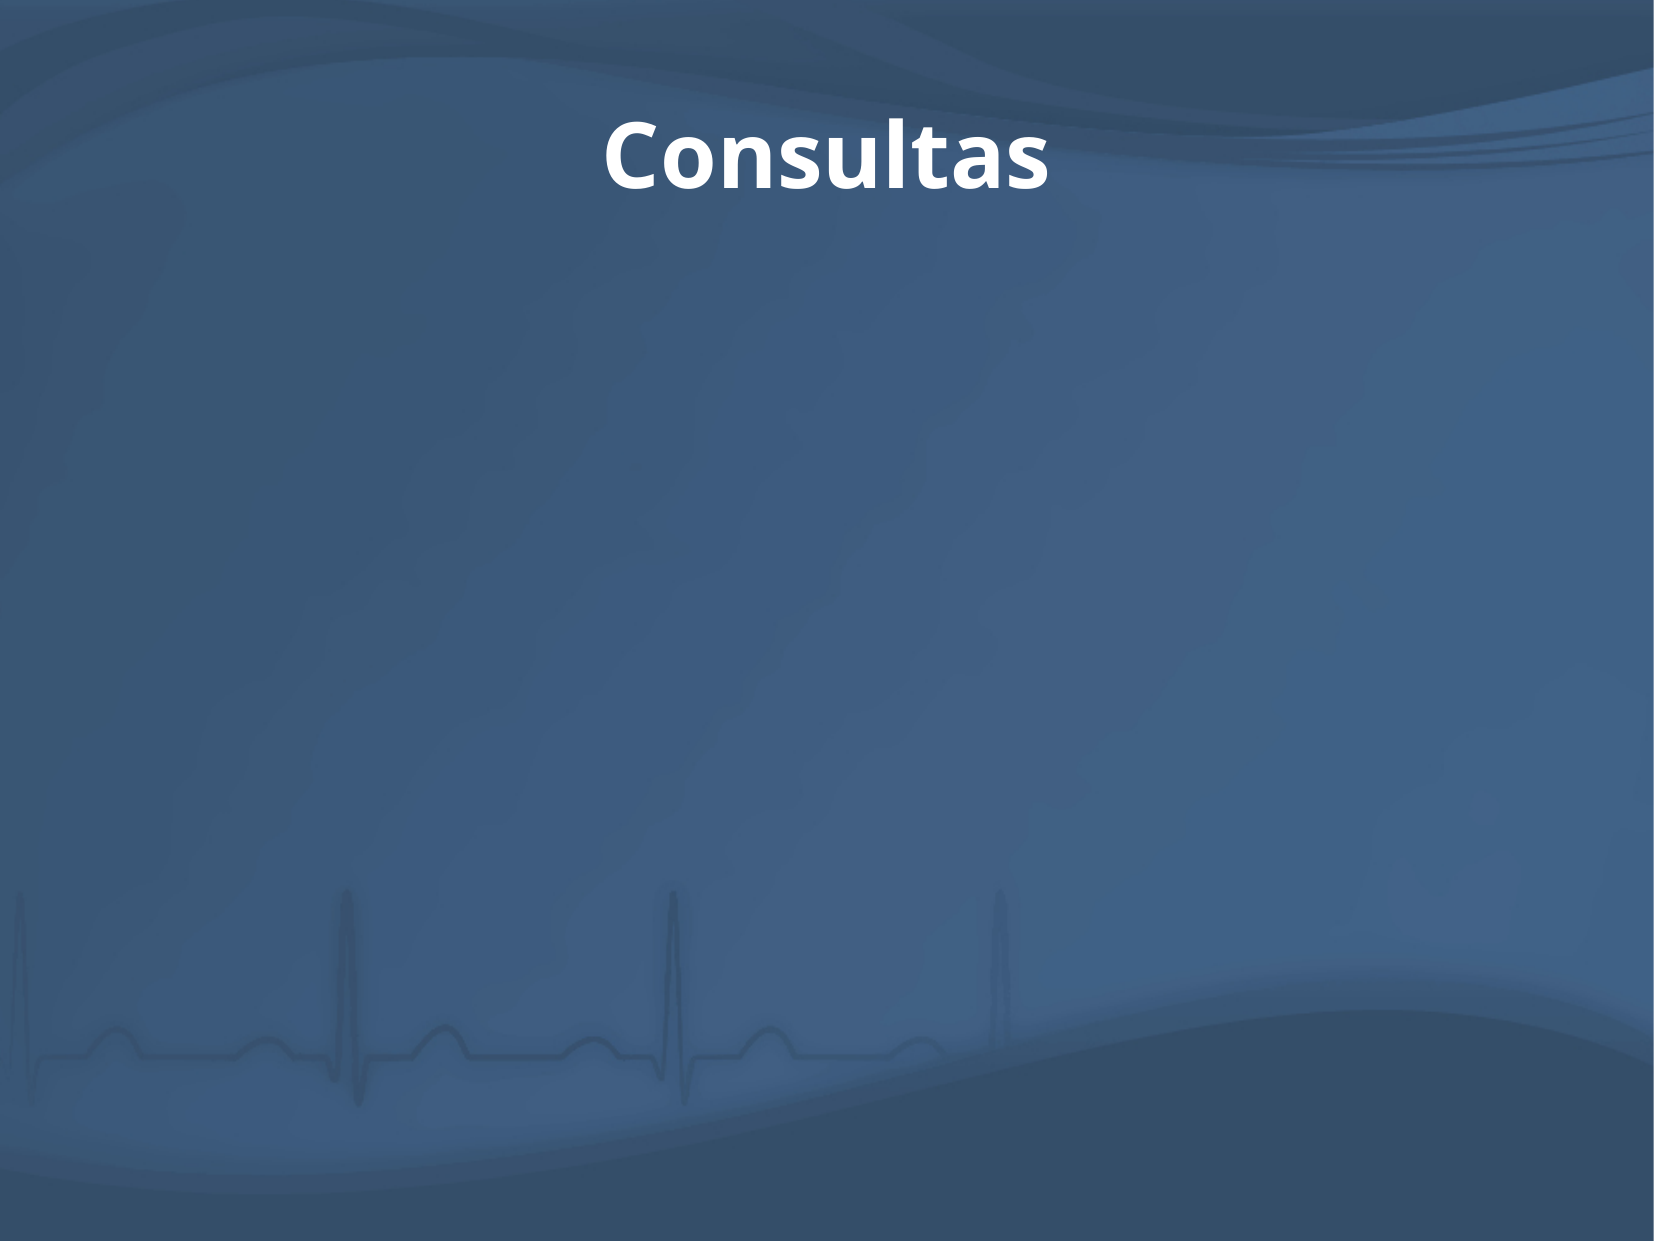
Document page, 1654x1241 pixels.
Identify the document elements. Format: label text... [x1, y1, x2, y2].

title Consultas [82, 49, 1571, 257]
picture [0, 0, 1654, 1241]
